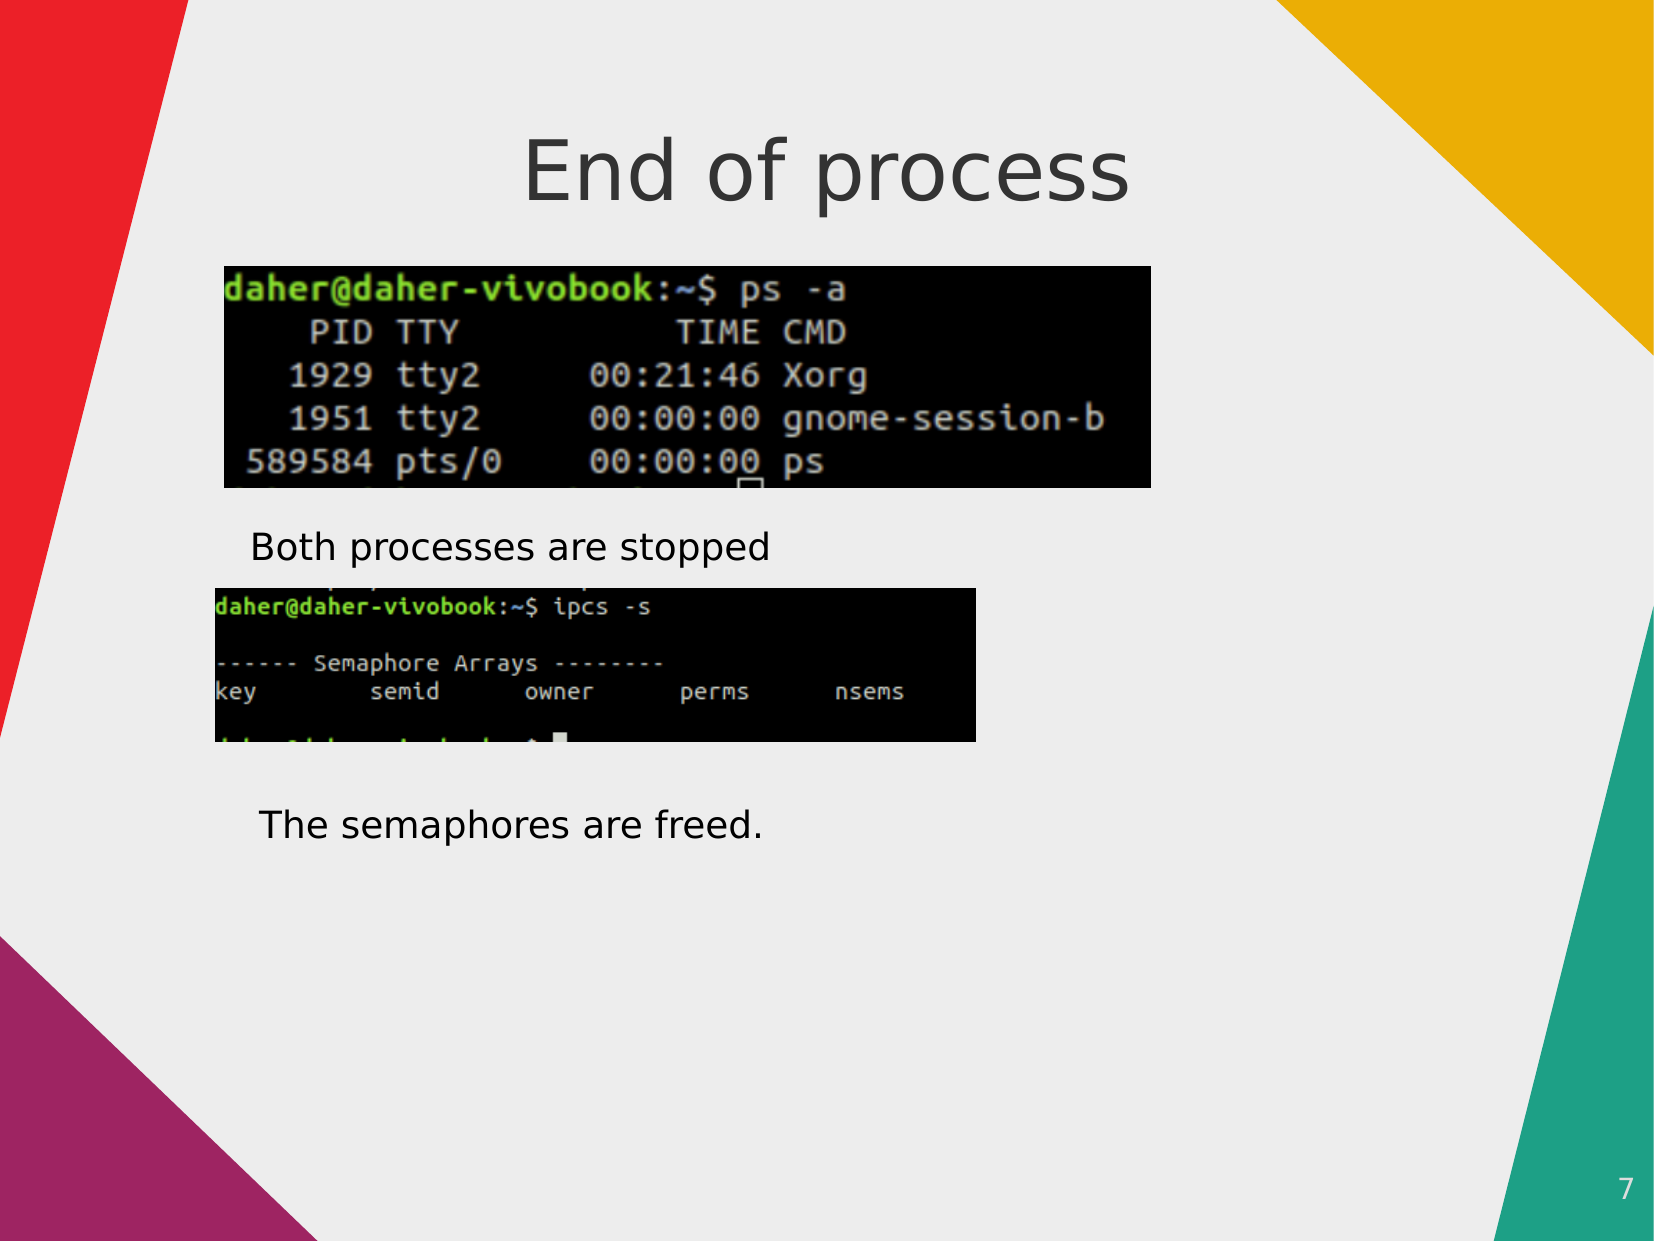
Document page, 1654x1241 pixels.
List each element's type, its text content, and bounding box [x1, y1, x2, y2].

text_box The semaphores are freed. [244, 796, 780, 856]
text_box Both processes are stopped [235, 518, 799, 577]
picture [224, 266, 1151, 488]
picture [215, 588, 976, 742]
title End of process [114, 73, 1539, 271]
